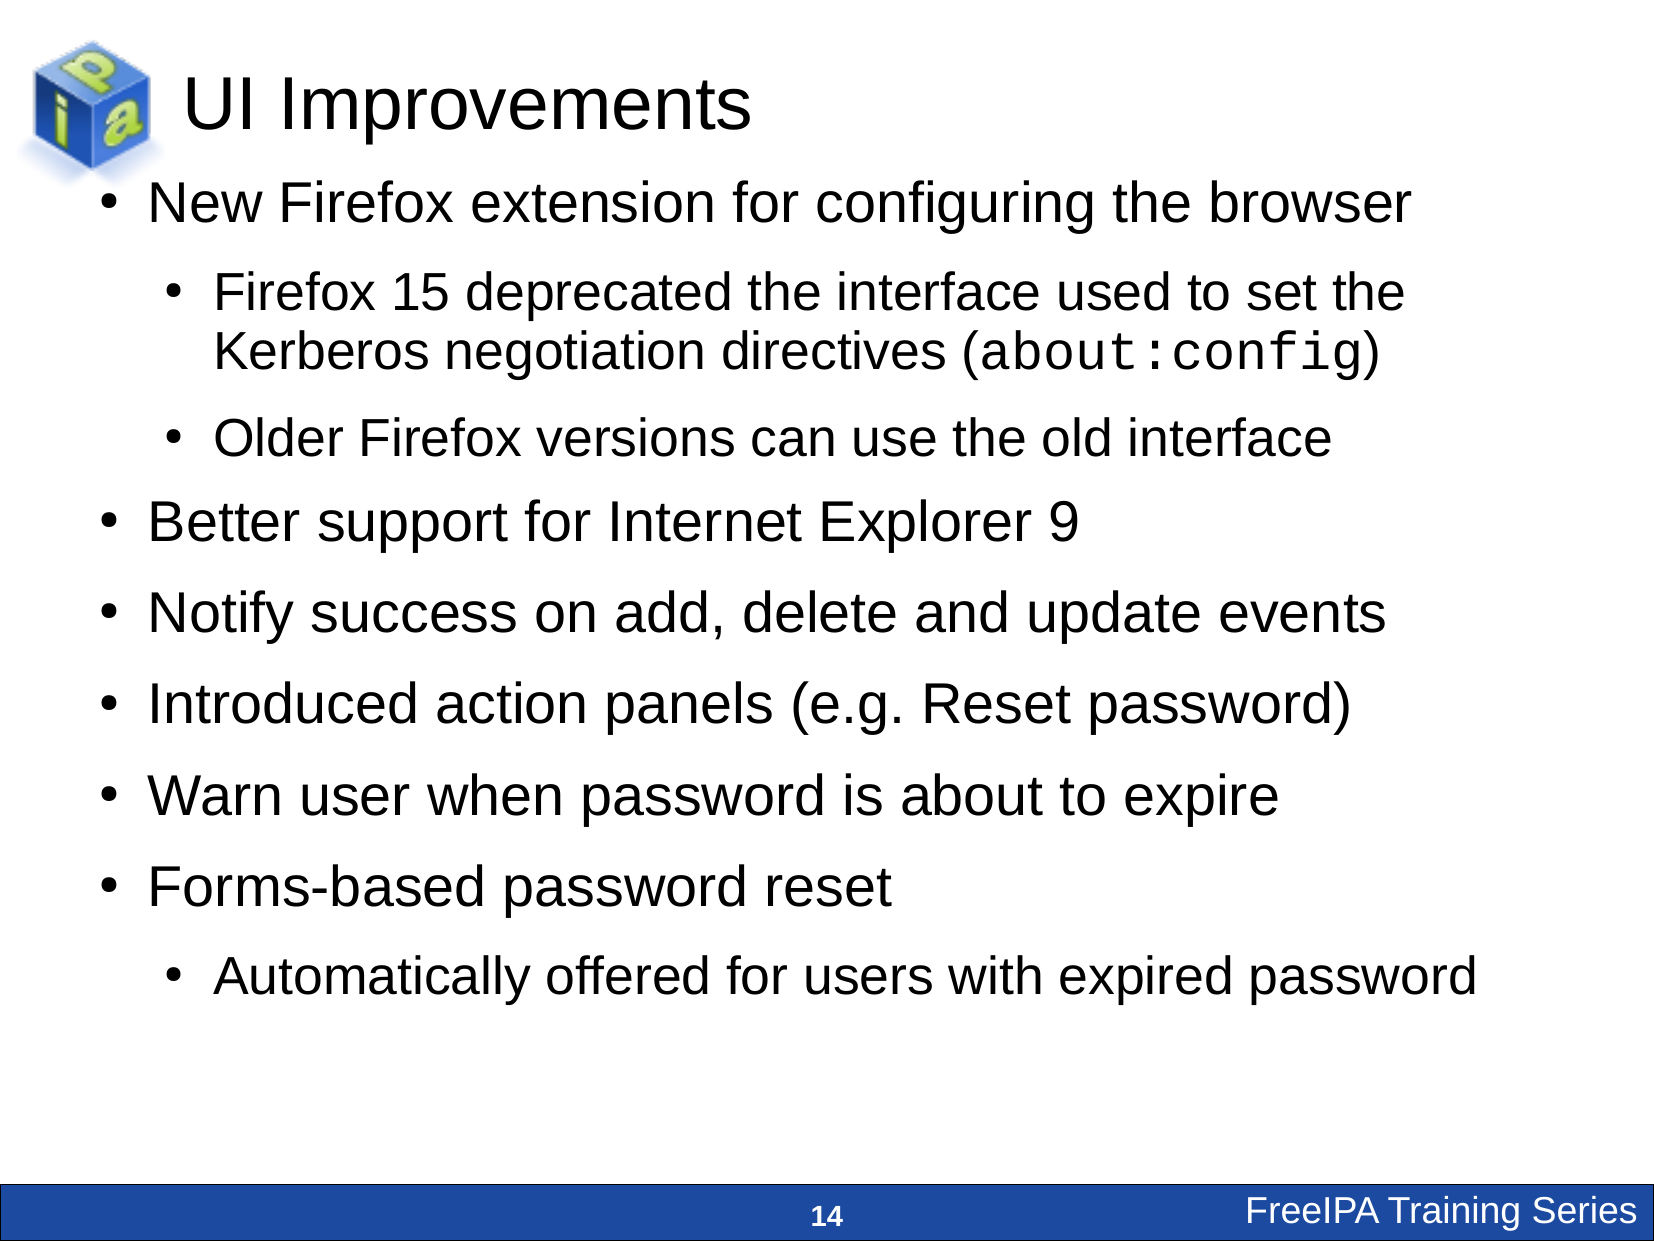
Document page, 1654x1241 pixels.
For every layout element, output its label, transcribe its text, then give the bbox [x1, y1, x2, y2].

picture [17, 34, 165, 193]
title UI Improvements [182, 31, 1579, 177]
list New Firefox extension for configuring the browser Firefox 15 deprecated the interface used to set the Kerberos negotiation directives (about:config) Older Firefox versions can use the old interface Better support for Internet Explorer 9 Notify success on add, delete and update events Introduced action panels (e.g. Reset password) Warn user when password is about to expire Forms-based password reset Automatically offered for users with expired password [82, 170, 1571, 1010]
